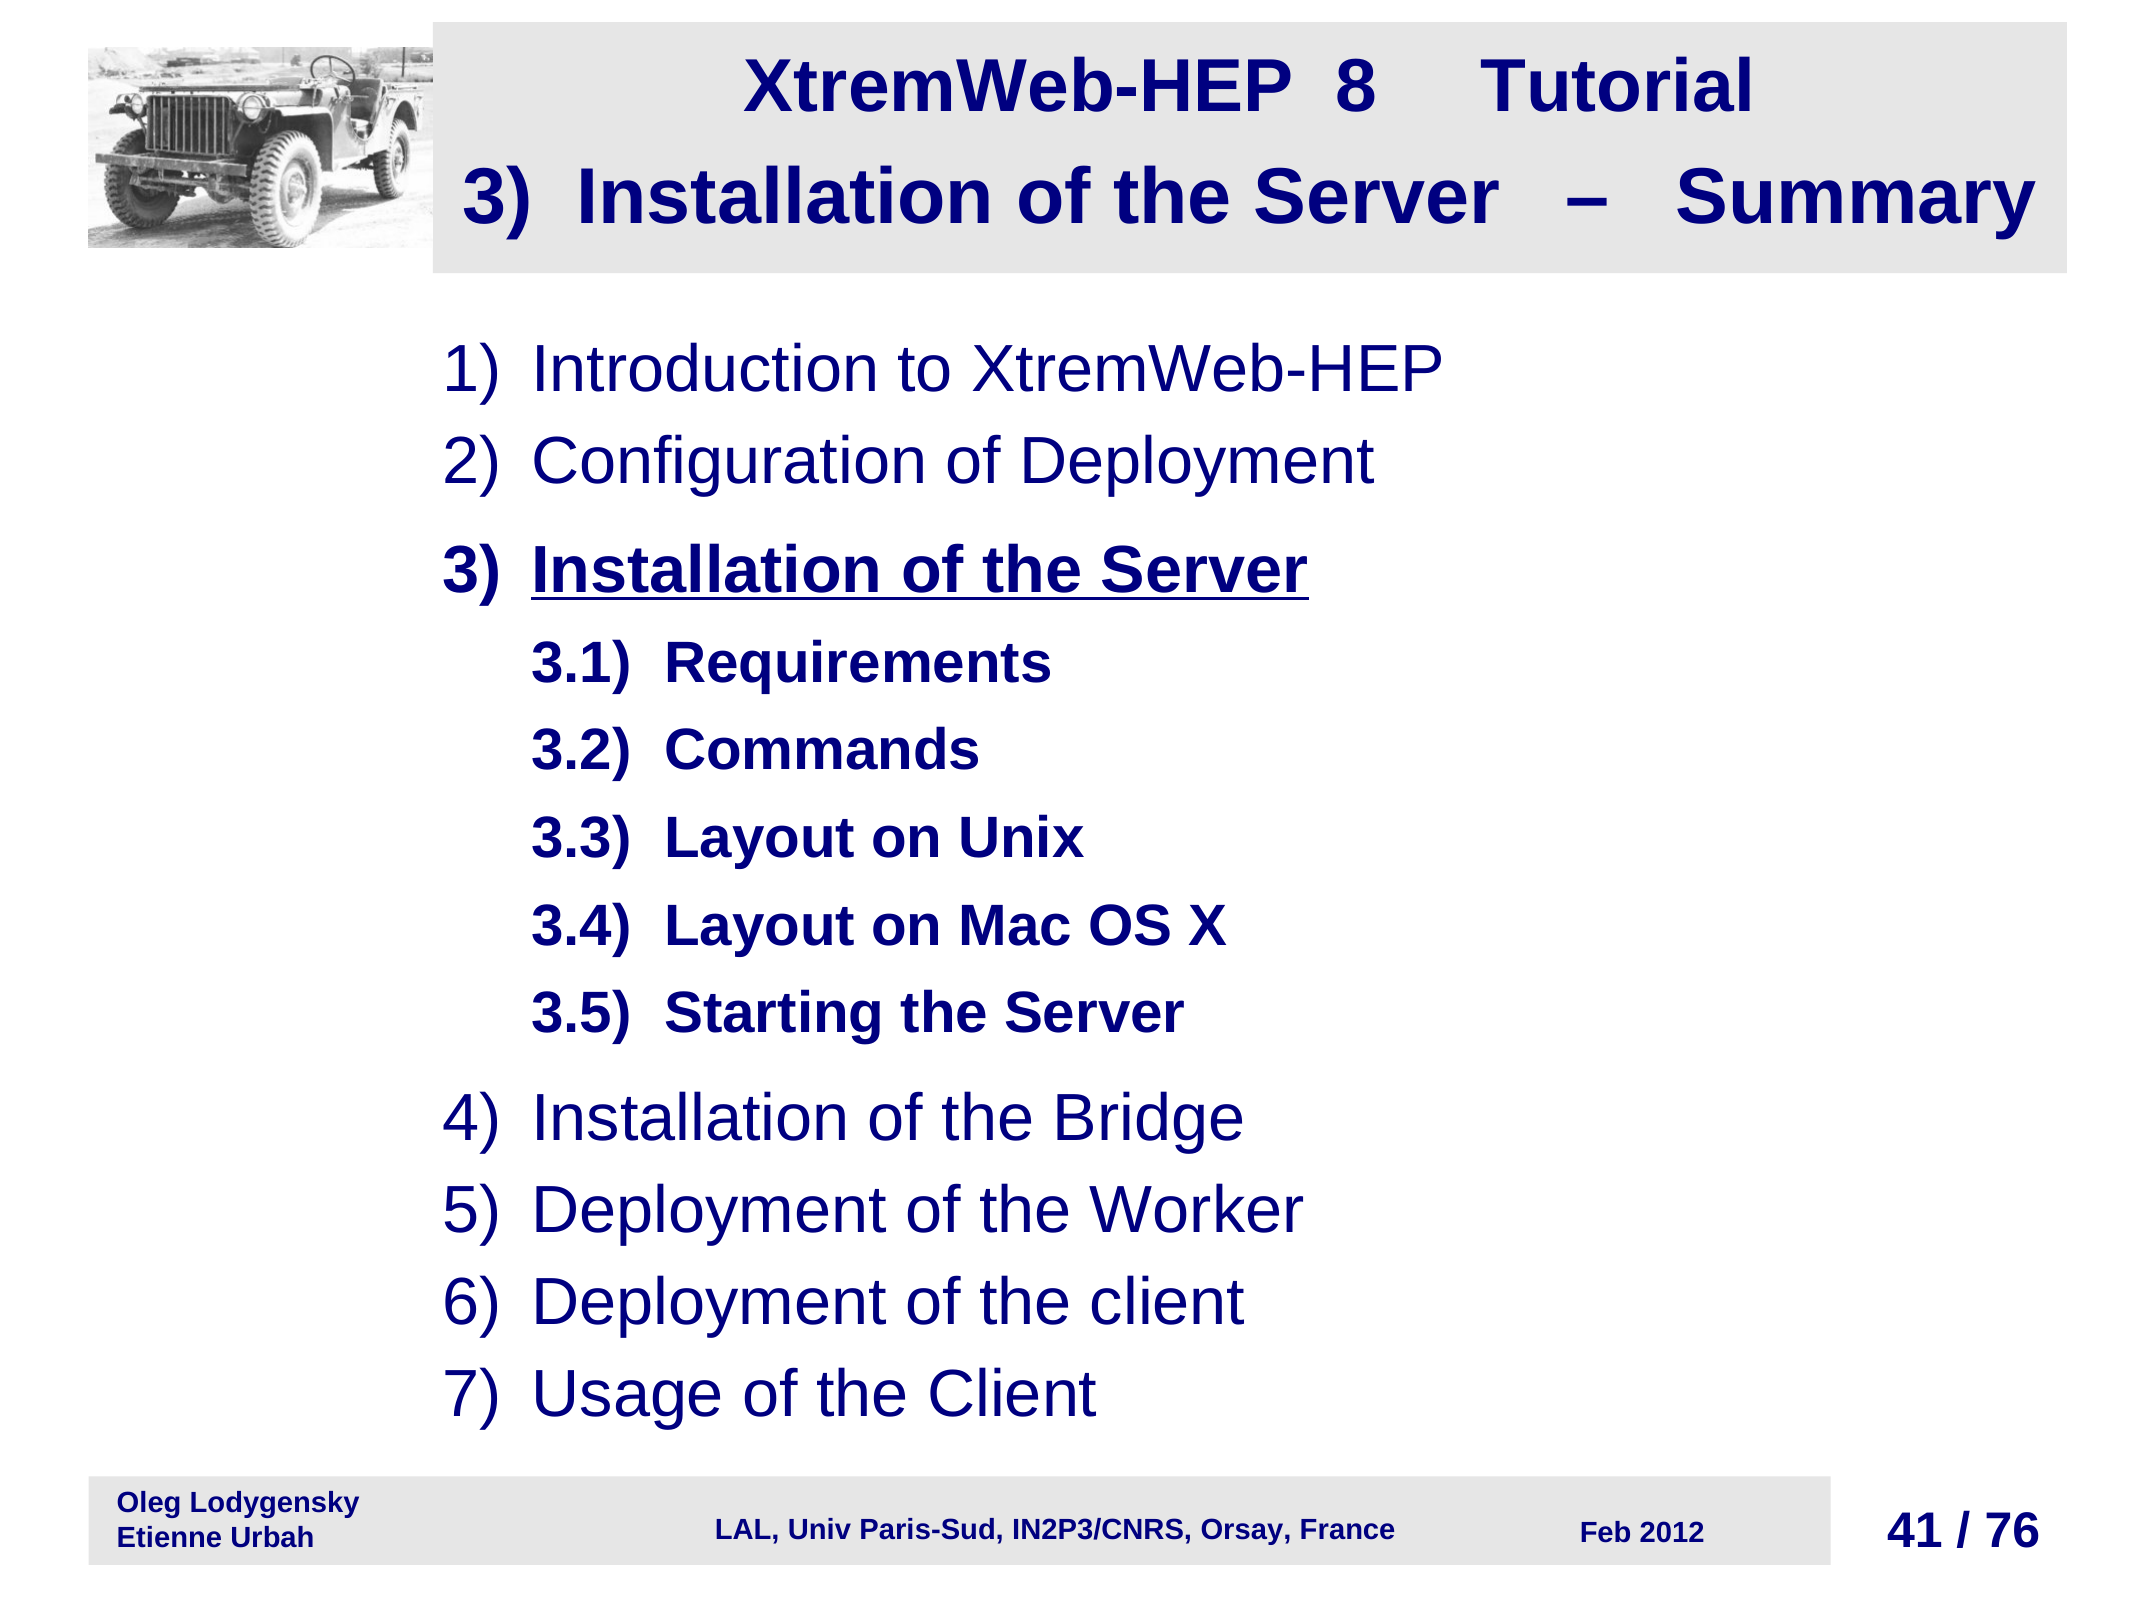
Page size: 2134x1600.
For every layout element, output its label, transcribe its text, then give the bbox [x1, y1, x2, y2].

text_box Introduction to XtremWeb-HEP Configuration of Deployment Installation of the Server Requirements Commands Layout on Unix Layout on Mac OS X Starting the Server Installation of the Bridge Deployment of the Worker Deployment of the client Usage of the Client [442, 324, 1920, 1398]
title 3) Installation of the Server – Summary [442, 118, 2067, 266]
picture [88, 47, 433, 248]
